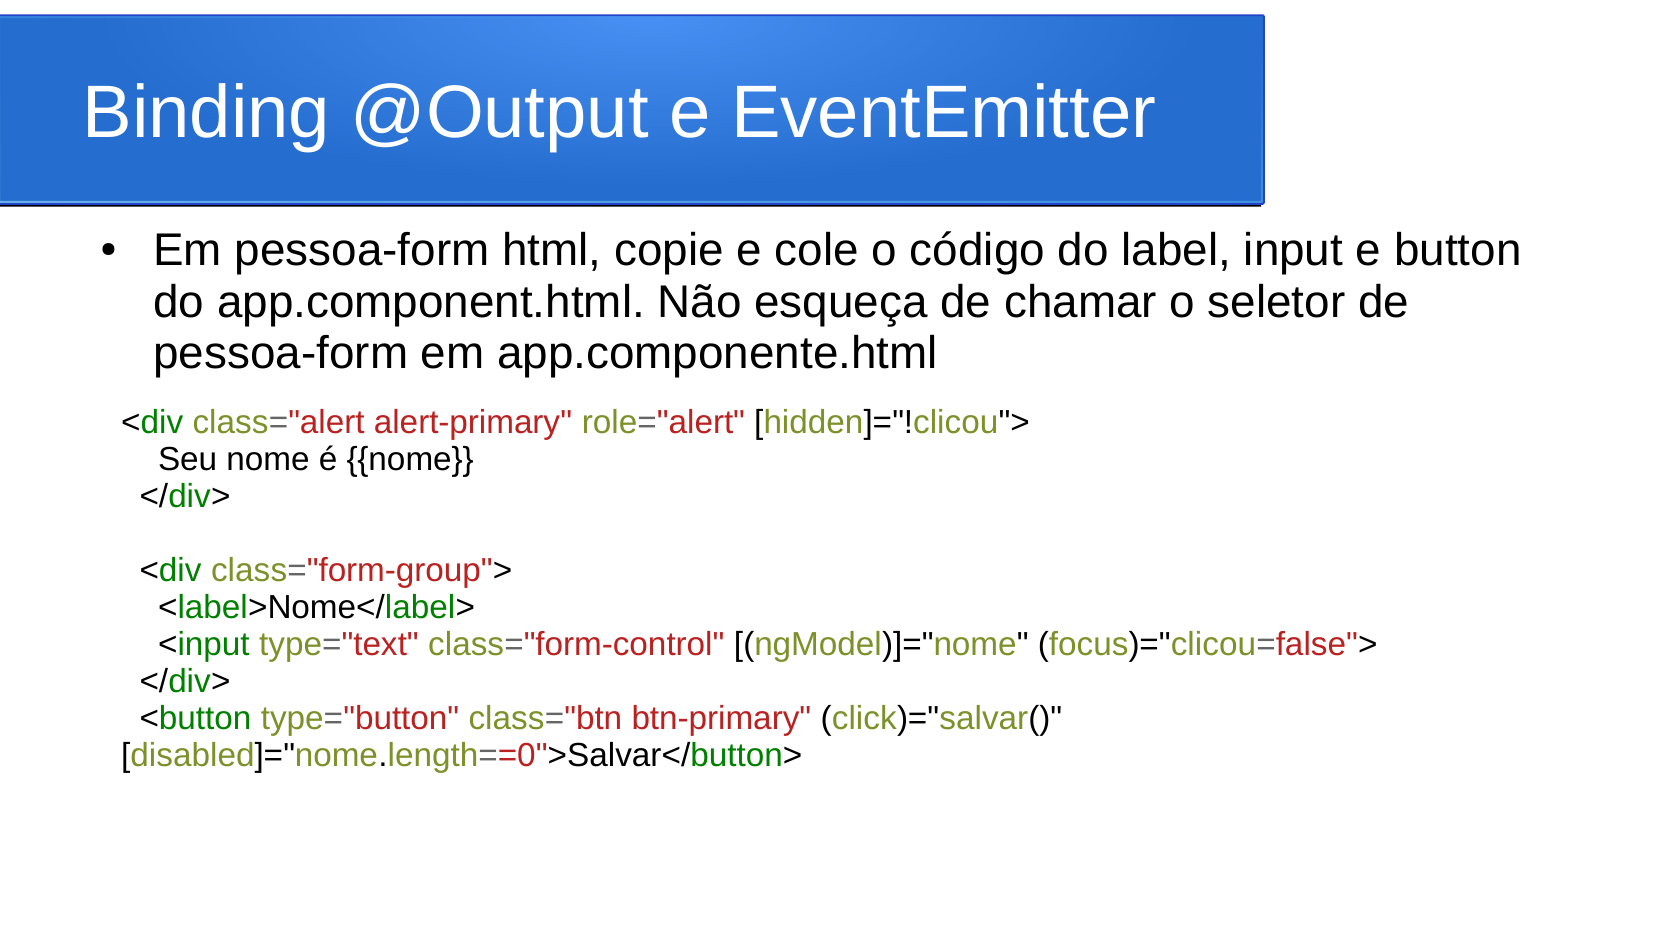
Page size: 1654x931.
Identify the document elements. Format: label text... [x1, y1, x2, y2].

list Em pessoa-form html, copie e cole o código do label, input e button do app.component.html. Não esqueça de chamar o seletor de pessoa-form em app.componente.html [82, 224, 1571, 764]
title Binding @Output e EventEmitter [82, 35, 1235, 189]
text_box <div class="alert alert-primary" role="alert" [hidden]="!clicou"> Seu nome é {{nome}} </div> <div class="form-group"> <label>Nome</label> <input type="text" class="form-control" [(ngModel)]="nome" (focus)="clicou=false"> </div> <button type="button" class="btn btn-primary" (click)="salvar()" [disabled]="nome.length==0">Salvar</button> [106, 395, 1512, 818]
